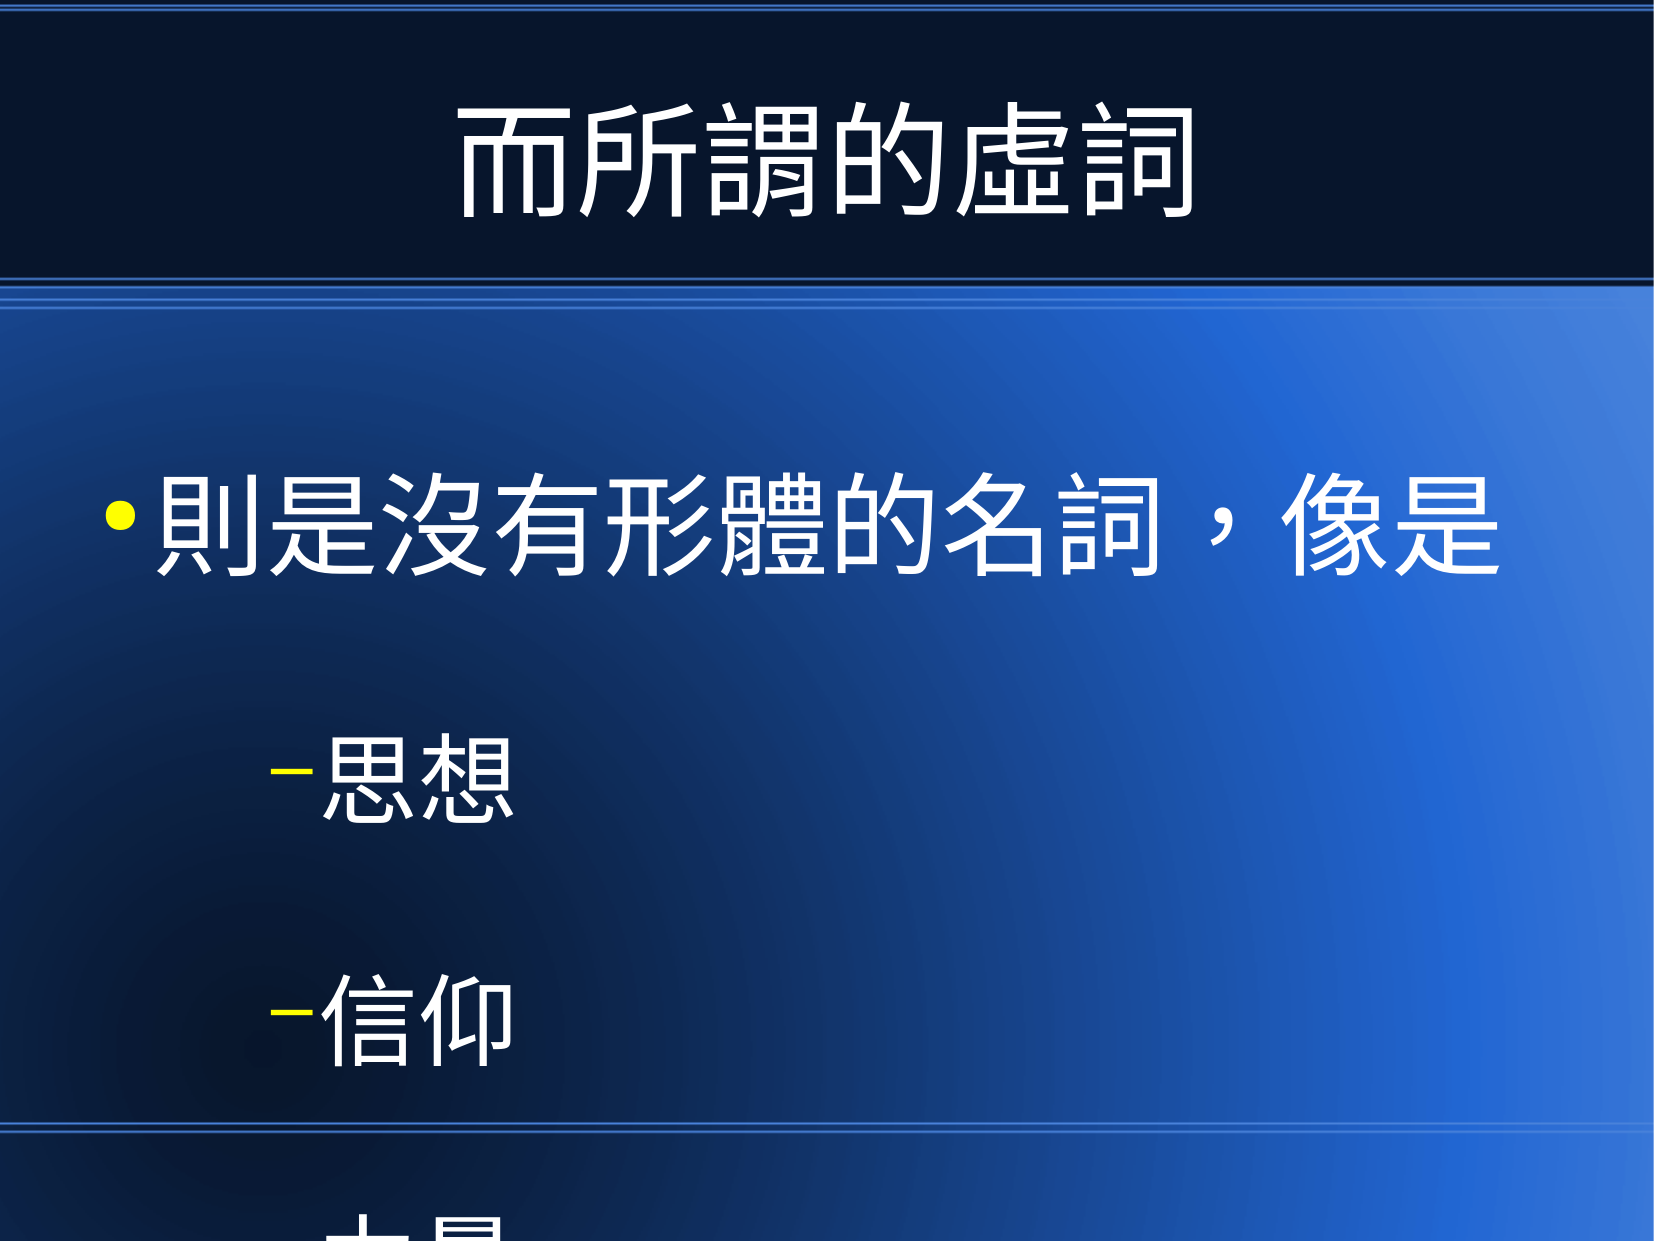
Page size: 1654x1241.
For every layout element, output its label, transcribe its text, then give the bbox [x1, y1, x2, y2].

title 而所謂的虛詞 [82, 49, 1571, 257]
picture [0, 0, 1654, 1241]
list 則是沒有形體的名詞，像是 思想 信仰 力量 [82, 355, 1571, 1241]
